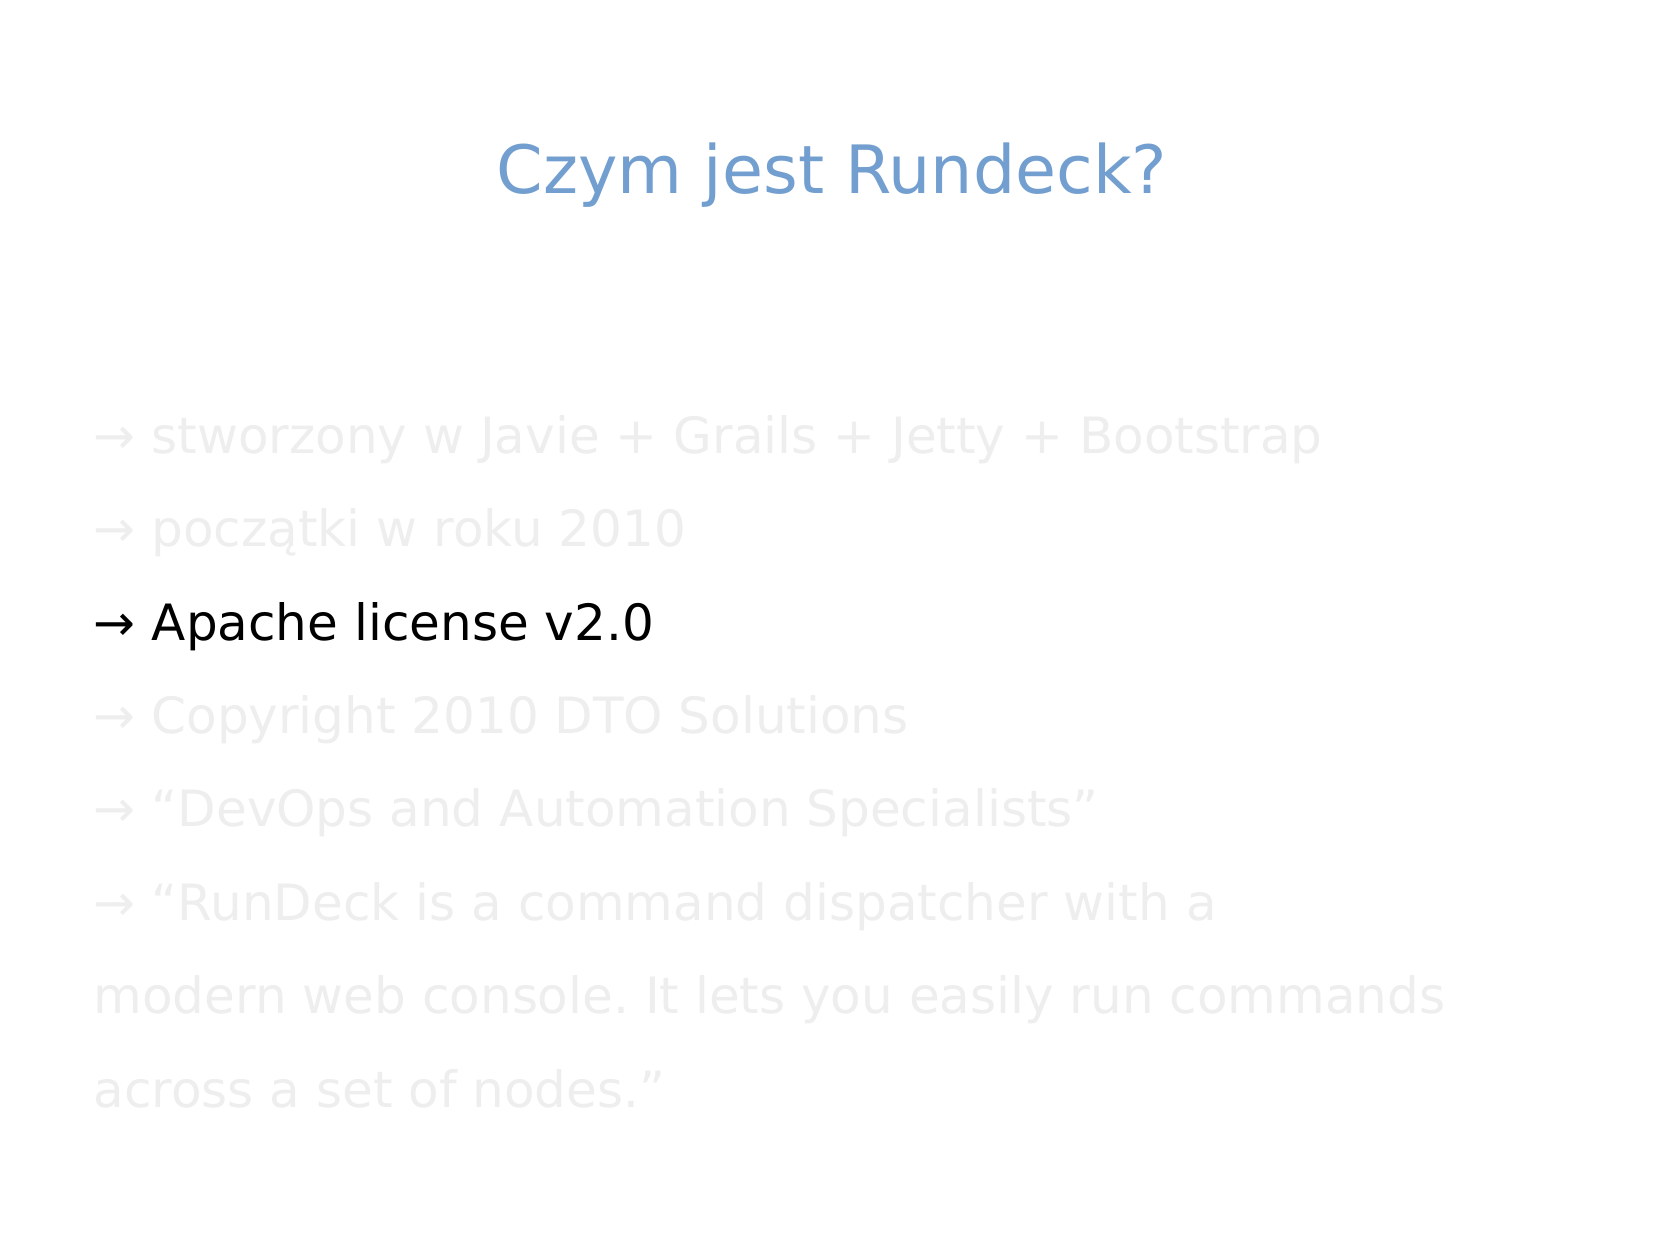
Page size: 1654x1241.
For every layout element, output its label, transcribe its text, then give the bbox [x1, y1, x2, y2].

text_box → stworzony w Javie + Grails + Jetty + Bootstrap → początki w roku 2010 → Apache license v2.0 → Copyright 2010 DTO Solutions → “DevOps and Automation Specialists” → “RunDeck is a command dispatcher with a modern web console. It lets you easily run commands across a set of nodes.” [79, 399, 1575, 1127]
text_box Czym jest Rundeck? [482, 123, 1183, 217]
